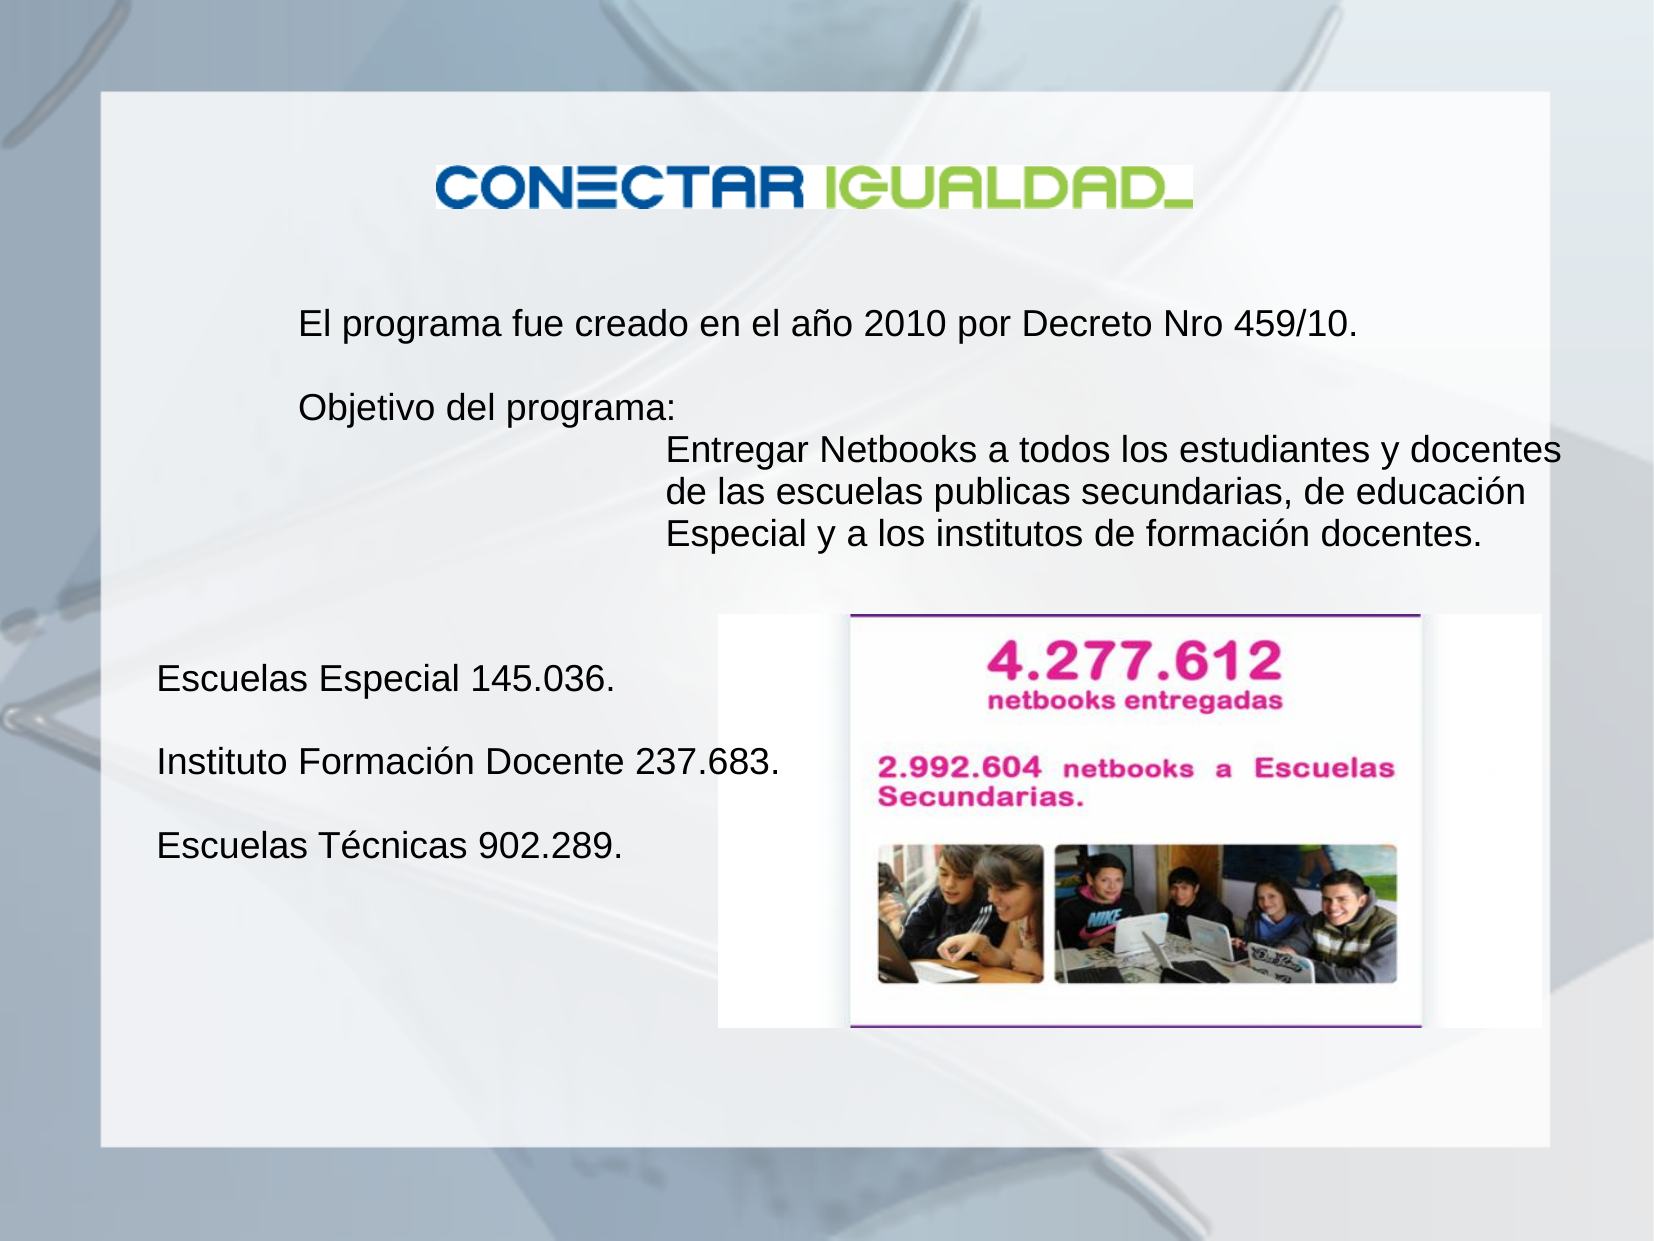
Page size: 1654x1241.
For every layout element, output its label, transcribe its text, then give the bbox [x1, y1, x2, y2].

picture [0, 0, 1654, 1241]
text_box Escuelas Especial 145.036. Instituto Formación Docente 237.683. Escuelas Técnicas 902.289. [141, 649, 804, 875]
text_box El programa fue creado en el año 2010 por Decreto Nro 459/10. Objetivo del programa: Entregar Netbooks a todos los estudiantes y docentes de las escuelas publicas secundarias, de educación Especial y a los institutos de formación docentes. [283, 295, 1588, 563]
